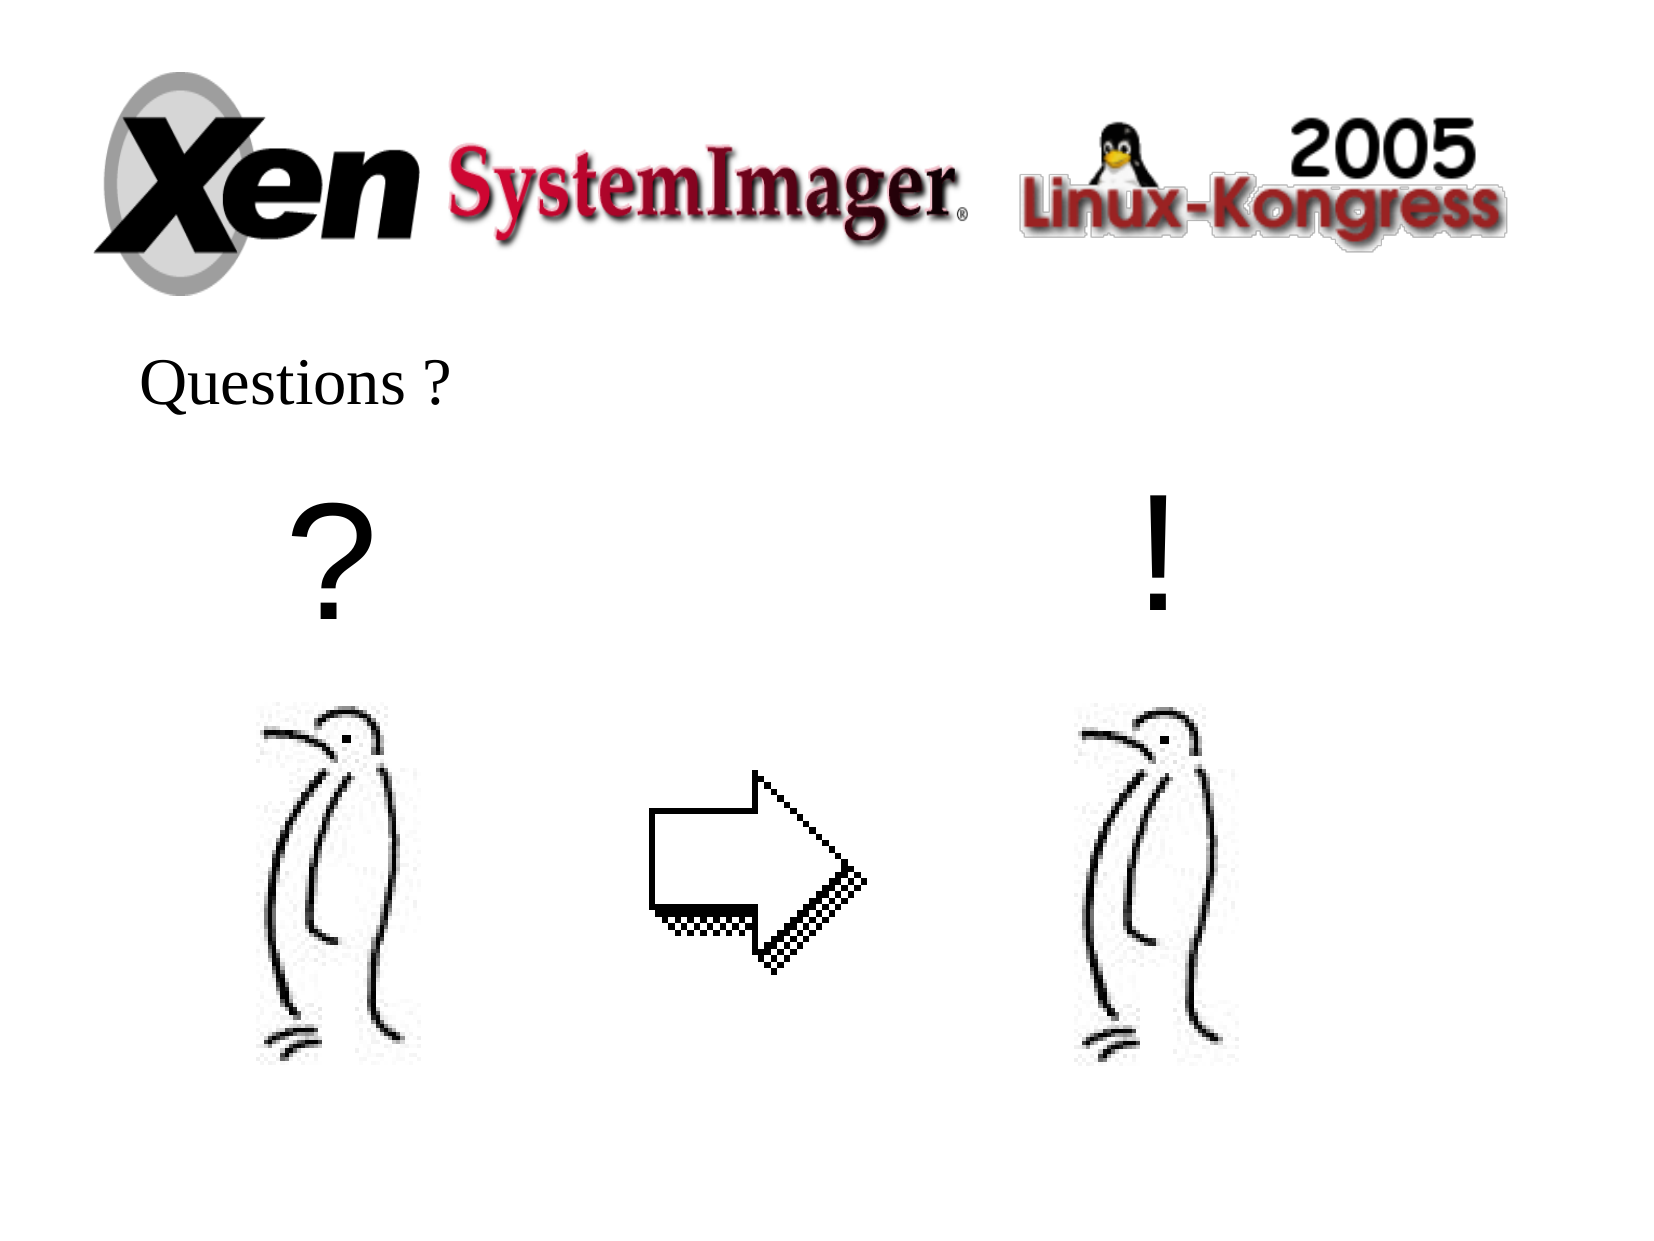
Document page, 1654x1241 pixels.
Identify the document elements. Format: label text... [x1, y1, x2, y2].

picture [445, 132, 971, 254]
list Questions ? [121, 344, 1534, 1127]
picture [93, 72, 420, 296]
picture [1006, 106, 1524, 265]
